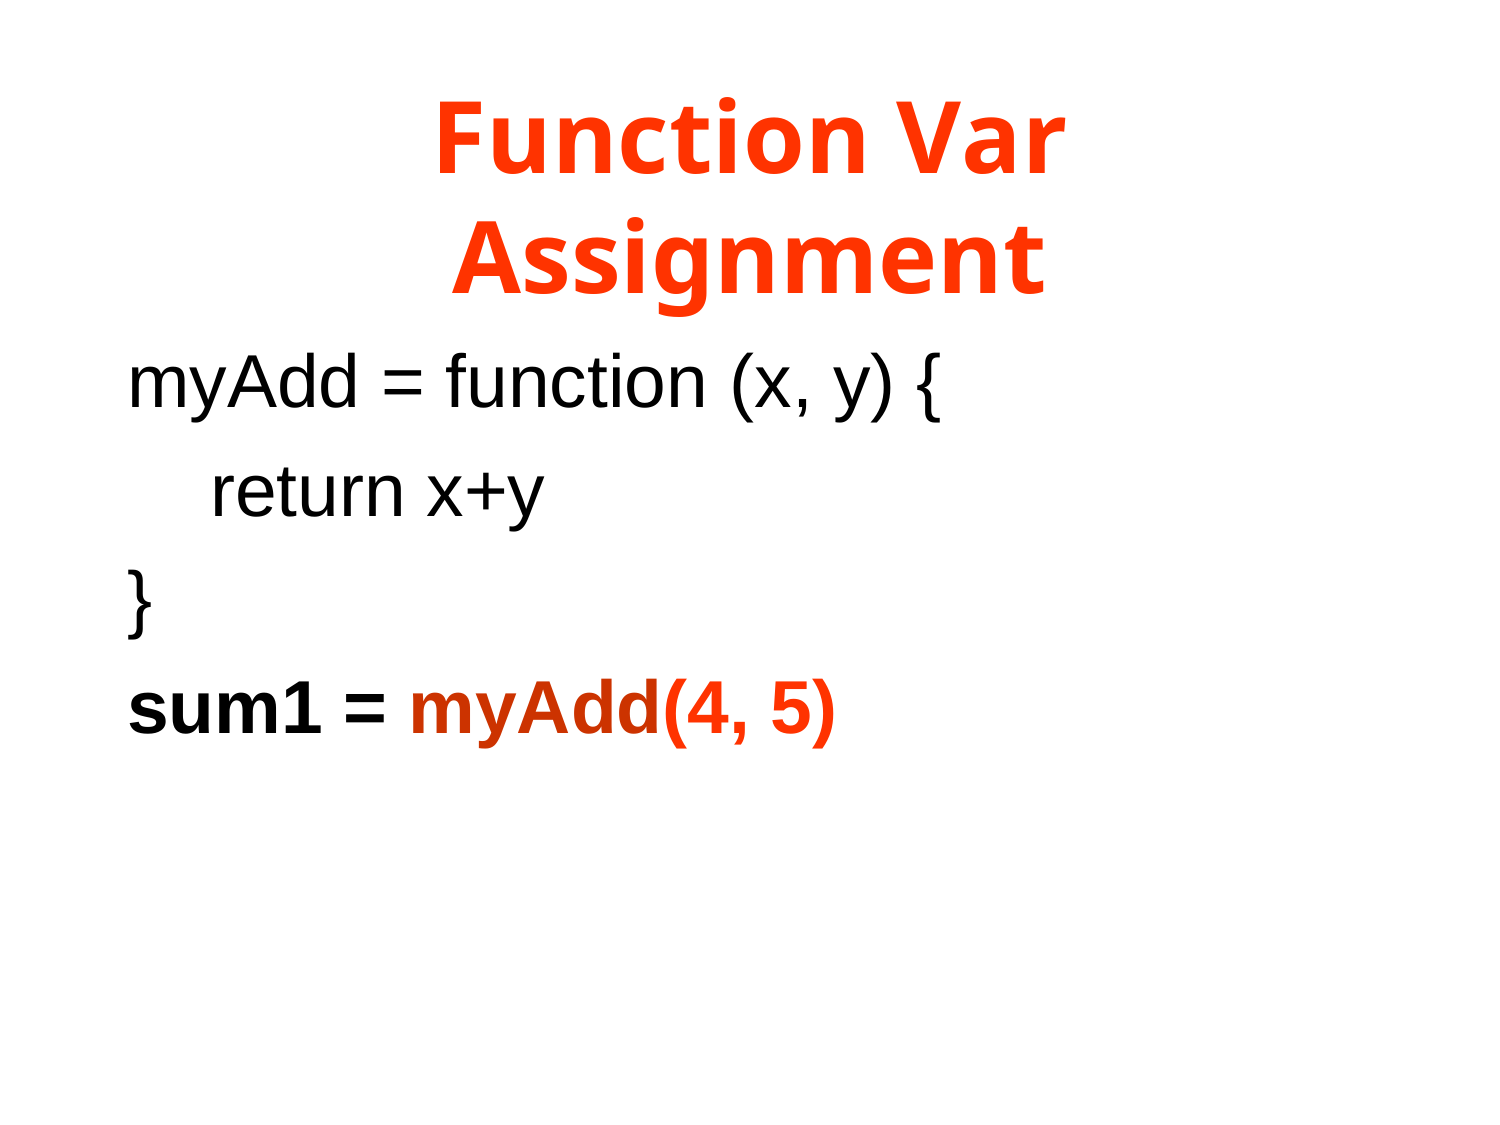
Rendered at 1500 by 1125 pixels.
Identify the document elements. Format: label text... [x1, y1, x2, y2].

title Function Var Assignment [112, 99, 1388, 288]
list myAdd = function (x, y) { return x+y } sum1 = myAdd(4, 5) [112, 324, 1388, 1001]
